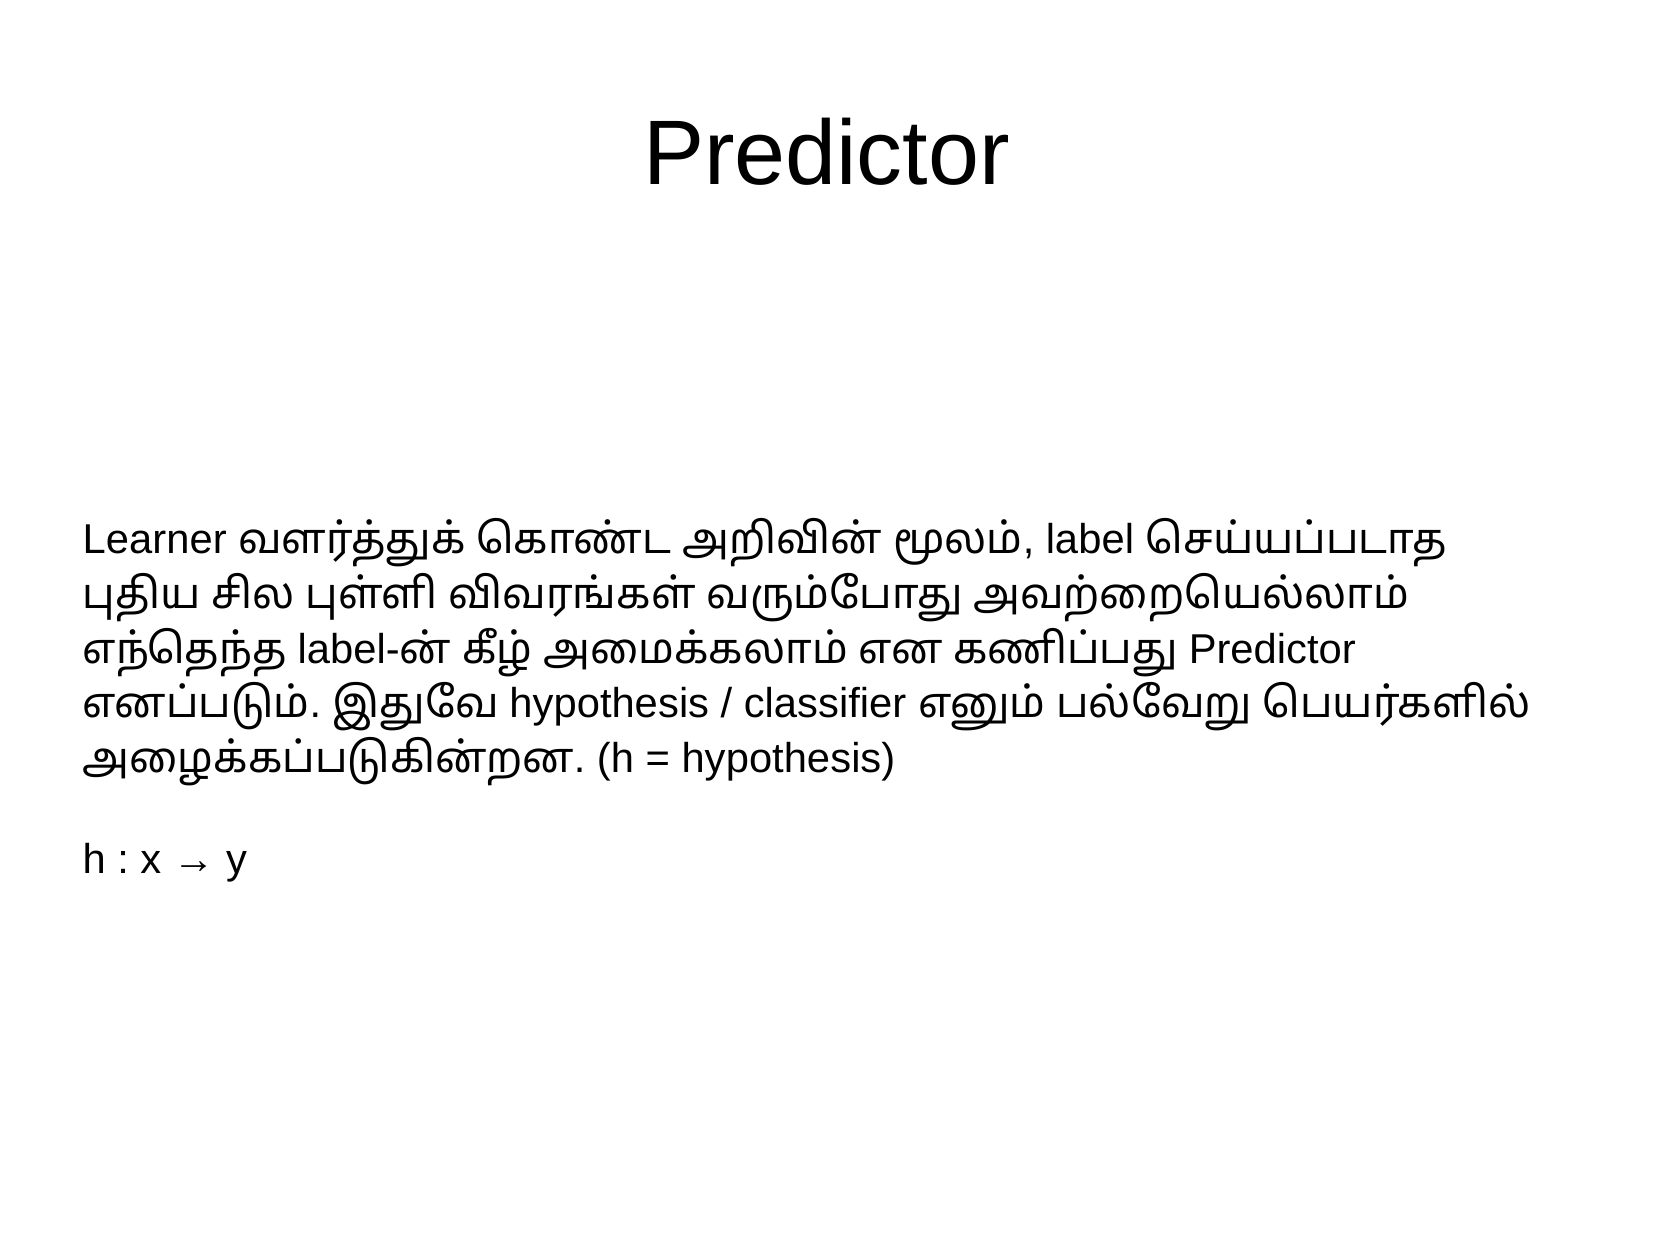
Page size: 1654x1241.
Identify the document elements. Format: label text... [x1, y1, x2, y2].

title Predictor [82, 49, 1571, 257]
subtitle Learner வளர்த்துக் கொண்ட அறிவின் மூலம், label செய்யப்படாத புதிய சில புள்ளி விவரங்கள் வரும்போது அவற்றையெல்லாம் எந்தெந்த label-ன் கீழ் அமைக்கலாம் என கணிப்பது Predictor எனப்படும். இதுவே hypothesis / classifier எனும் பல்வேறு பெயர்களில் அழைக்கப்படுகின்றன. (h = hypothesis) h : x → y [82, 290, 1571, 1109]
